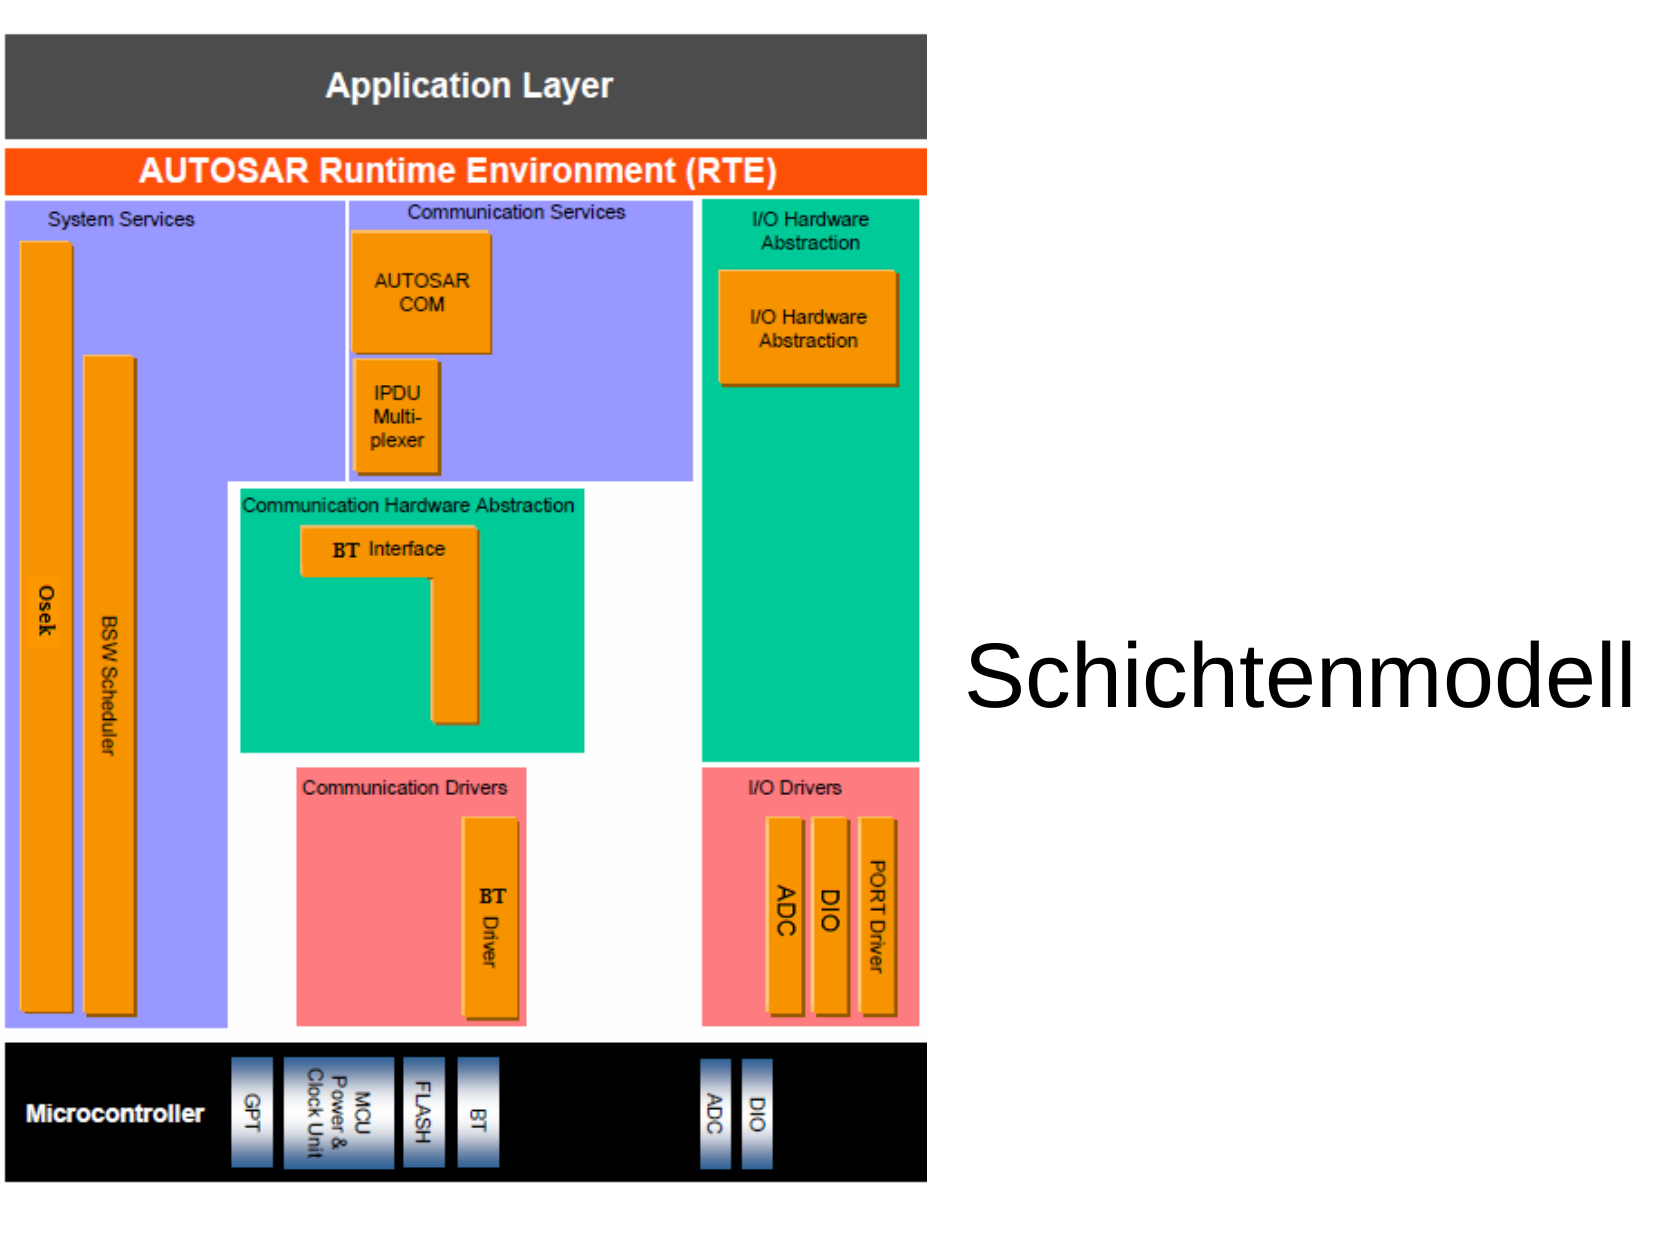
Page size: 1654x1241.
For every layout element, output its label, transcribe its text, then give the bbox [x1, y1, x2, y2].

title Schichtenmodell [927, 572, 1654, 780]
picture [0, 31, 927, 1186]
